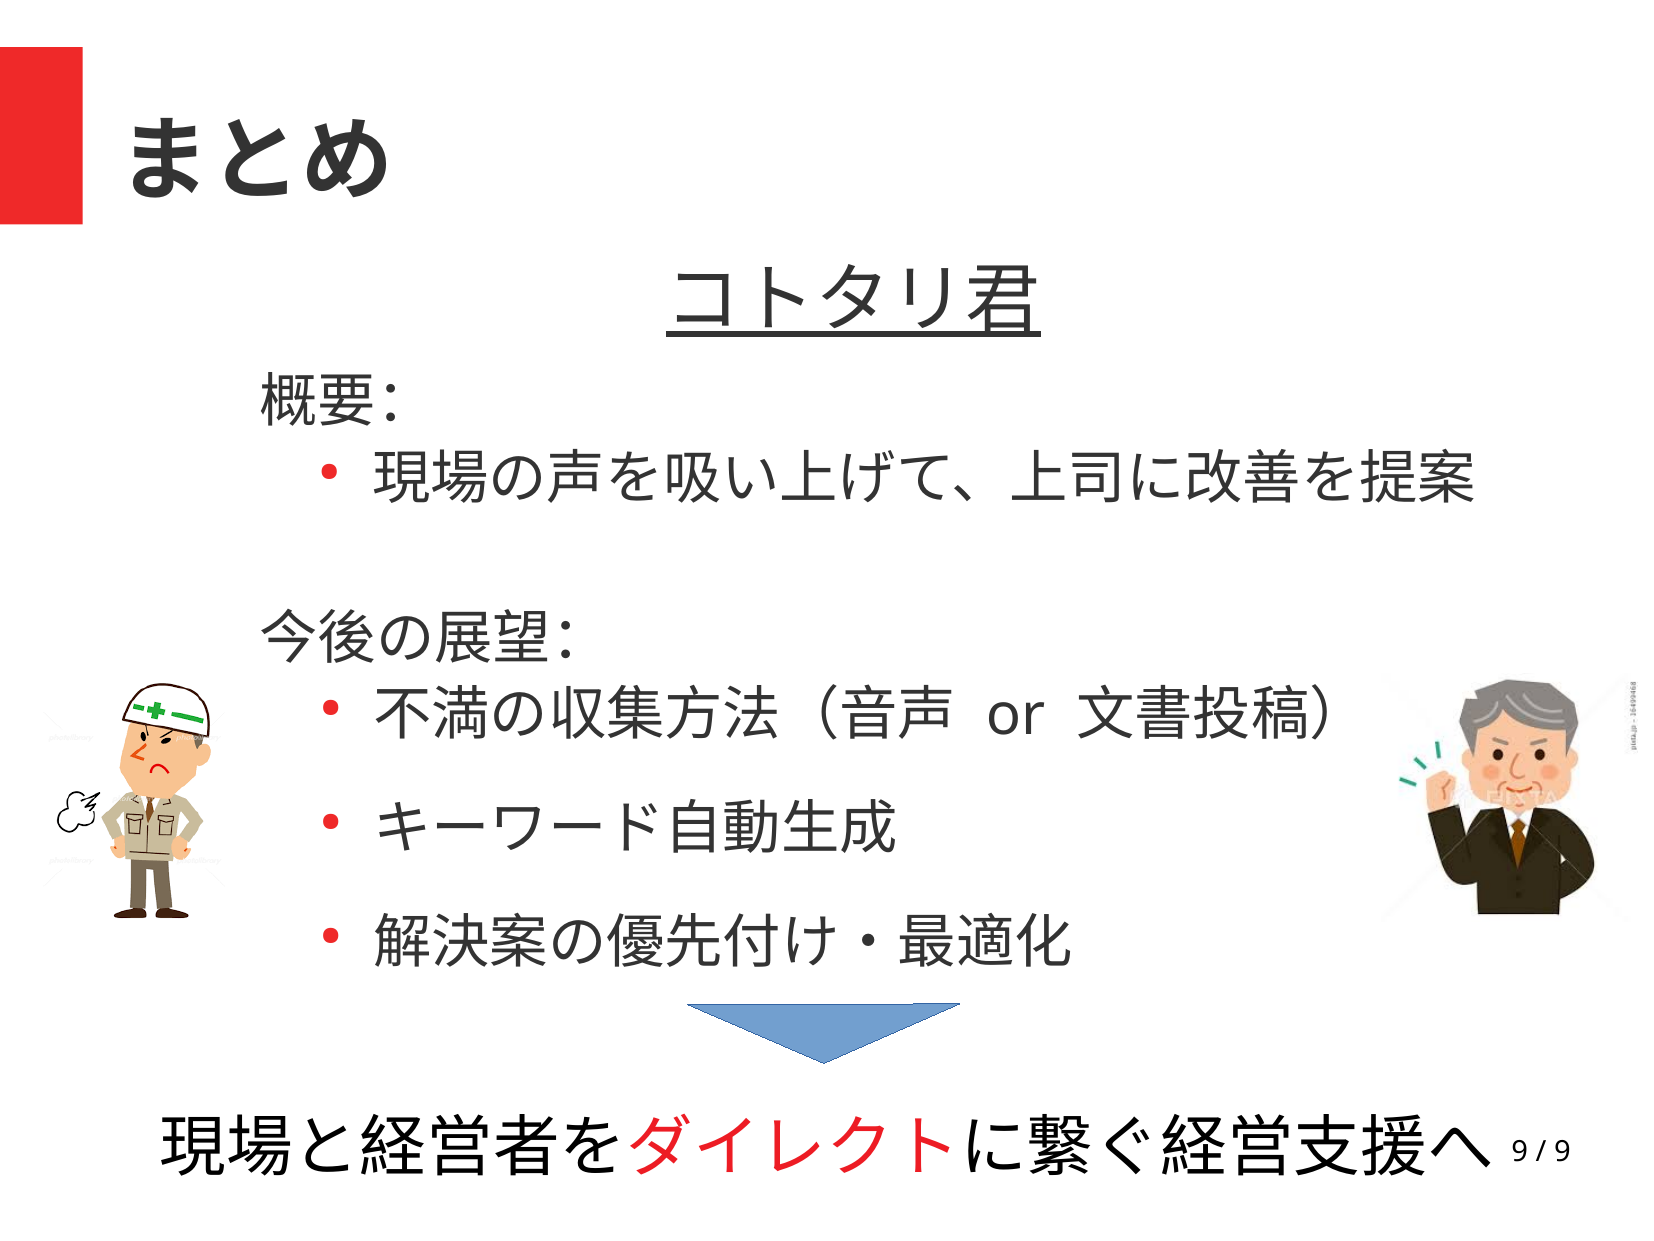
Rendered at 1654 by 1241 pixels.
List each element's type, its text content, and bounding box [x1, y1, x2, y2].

picture [43, 676, 225, 922]
picture [1381, 673, 1638, 922]
title まとめ [118, 49, 1571, 257]
list 現場の声を吸い上げて、上司に改善を提案 [301, 431, 1654, 526]
text_box [687, 1003, 960, 1064]
text_box コトタリ君 [549, 238, 1087, 331]
list 概要： [188, 354, 1548, 449]
list 今後の展望： [188, 590, 638, 686]
text_box 現場と経営者をダイレクトに繋ぐ経営支援へ [62, 1085, 1592, 1241]
list 不満の収集方法（音声 or 文書投稿） キーワード自動生成 解決案の優先付け・最適化 [302, 667, 1378, 751]
